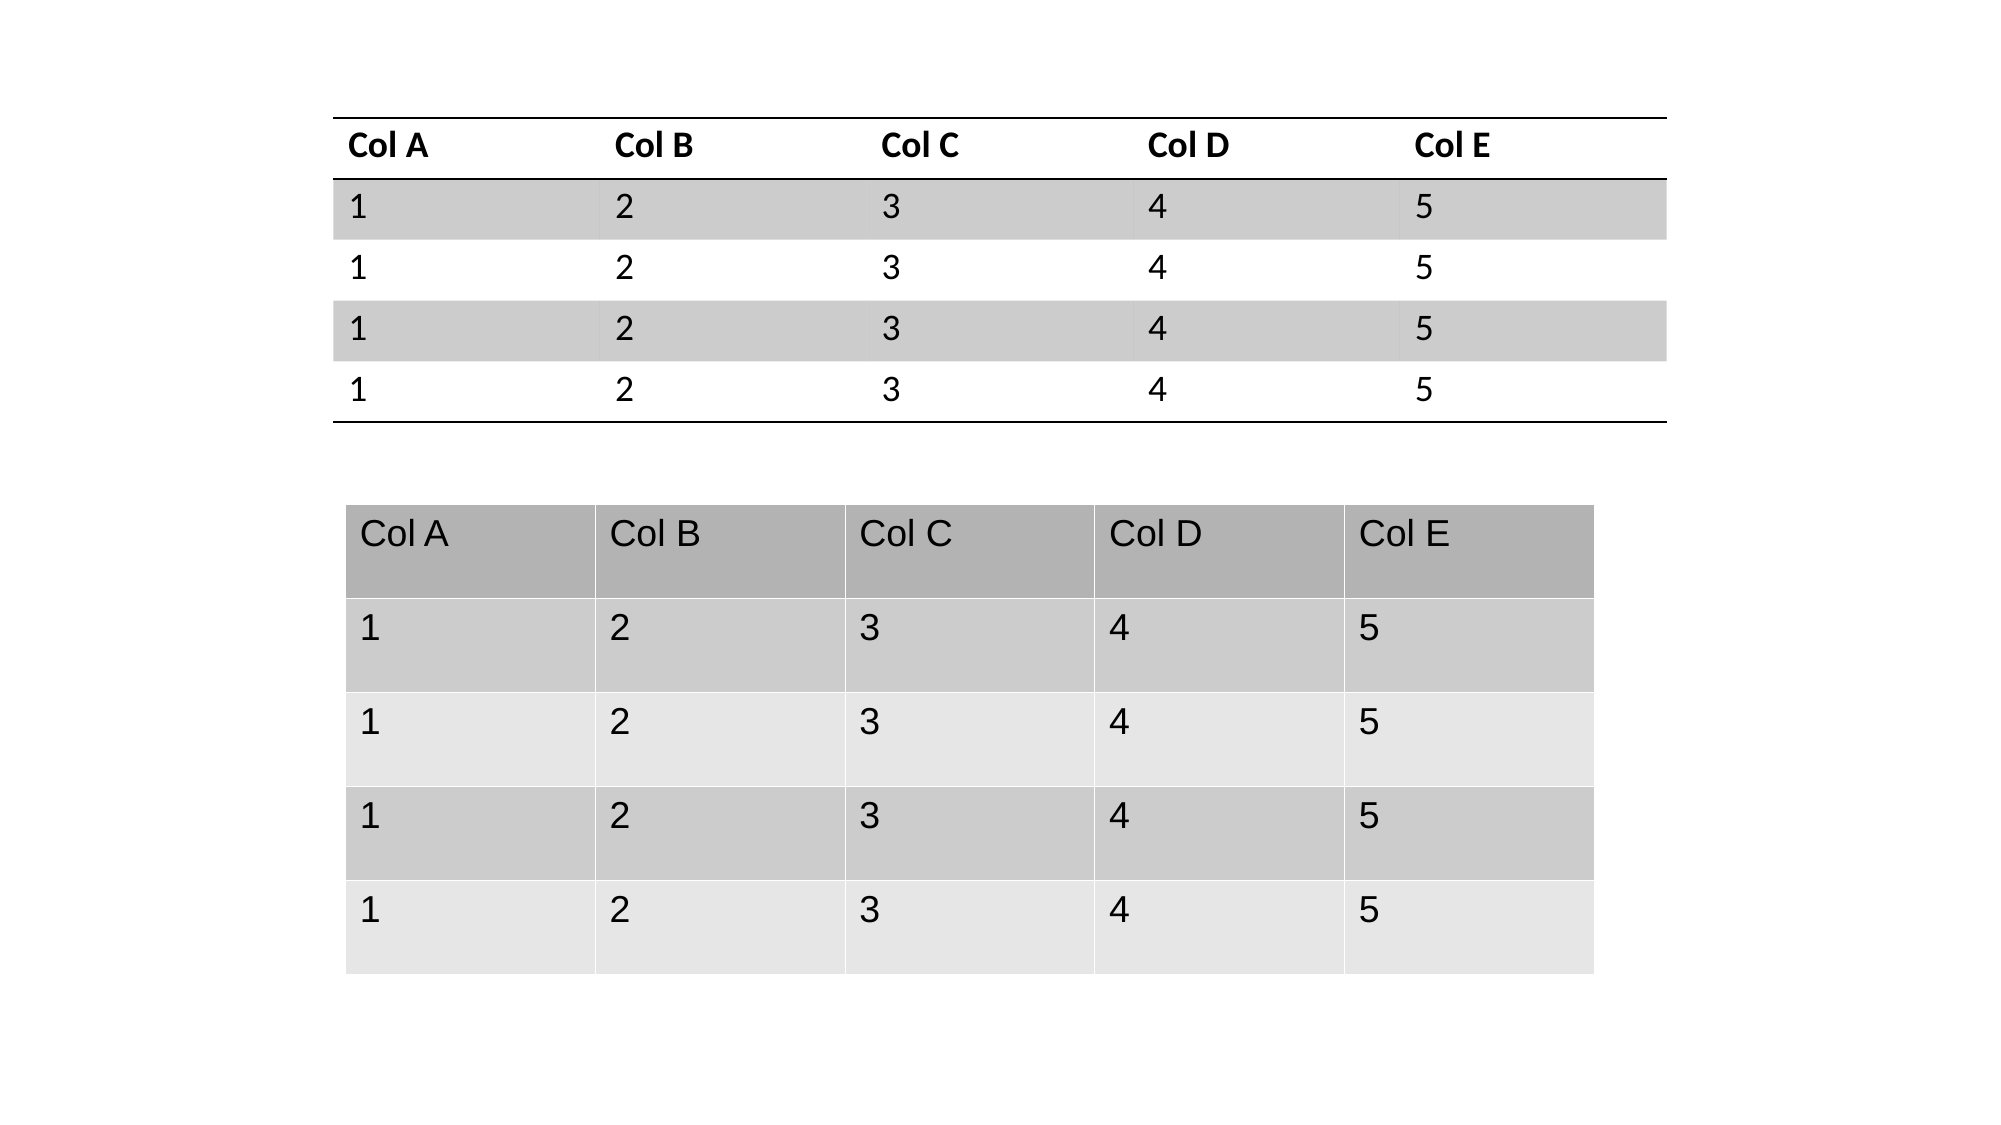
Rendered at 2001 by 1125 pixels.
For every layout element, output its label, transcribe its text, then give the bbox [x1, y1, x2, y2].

table_cell 3 [867, 240, 1133, 301]
table_header Col D [1133, 119, 1400, 178]
table_cell 4 [1133, 240, 1400, 301]
table_cell 4 [1095, 881, 1344, 974]
table_cell 2 [600, 180, 867, 240]
table_cell 1 [333, 180, 600, 240]
table_cell 1 [346, 881, 595, 974]
table_header Col E [1345, 505, 1594, 598]
table_cell 2 [600, 361, 867, 421]
table_cell 5 [1400, 301, 1667, 361]
table_cell 1 [346, 599, 595, 692]
table_cell 1 [333, 301, 600, 361]
table_cell 2 [596, 787, 845, 880]
table_cell 5 [1345, 787, 1594, 880]
table_header Col C [867, 119, 1133, 178]
table_cell 2 [600, 240, 867, 301]
table_cell 4 [1095, 787, 1344, 880]
table_cell 2 [596, 881, 845, 974]
table_header Col C [846, 505, 1094, 598]
table_cell 4 [1133, 180, 1400, 240]
table_cell 5 [1400, 180, 1667, 240]
table_cell 3 [846, 599, 1094, 692]
table_header Col E [1400, 119, 1667, 178]
table_cell 2 [600, 301, 867, 361]
table_cell 5 [1400, 240, 1667, 301]
table_header Col A [346, 505, 595, 598]
table_cell 1 [346, 787, 595, 880]
table_cell 3 [867, 301, 1133, 361]
table_cell 5 [1345, 599, 1594, 692]
table_cell 3 [867, 180, 1133, 240]
table_header Col B [600, 119, 867, 178]
table_cell 1 [333, 361, 600, 421]
table_cell 3 [846, 881, 1094, 974]
table_header Col D [1095, 505, 1344, 598]
table_cell 4 [1095, 693, 1344, 786]
table_cell 2 [596, 599, 845, 692]
table_cell 2 [596, 693, 845, 786]
table_cell 3 [846, 787, 1094, 880]
table_cell 4 [1133, 301, 1400, 361]
table_cell 4 [1133, 361, 1400, 421]
table_cell 4 [1095, 599, 1344, 692]
table_cell 5 [1400, 361, 1667, 421]
table_cell 5 [1345, 881, 1594, 974]
table_cell 1 [333, 240, 600, 301]
table_cell 3 [846, 693, 1094, 786]
table_cell 5 [1345, 693, 1594, 786]
table_cell 1 [346, 693, 595, 786]
table_header Col B [596, 505, 845, 598]
table_header Col A [333, 119, 600, 178]
table_cell 3 [867, 361, 1133, 421]
